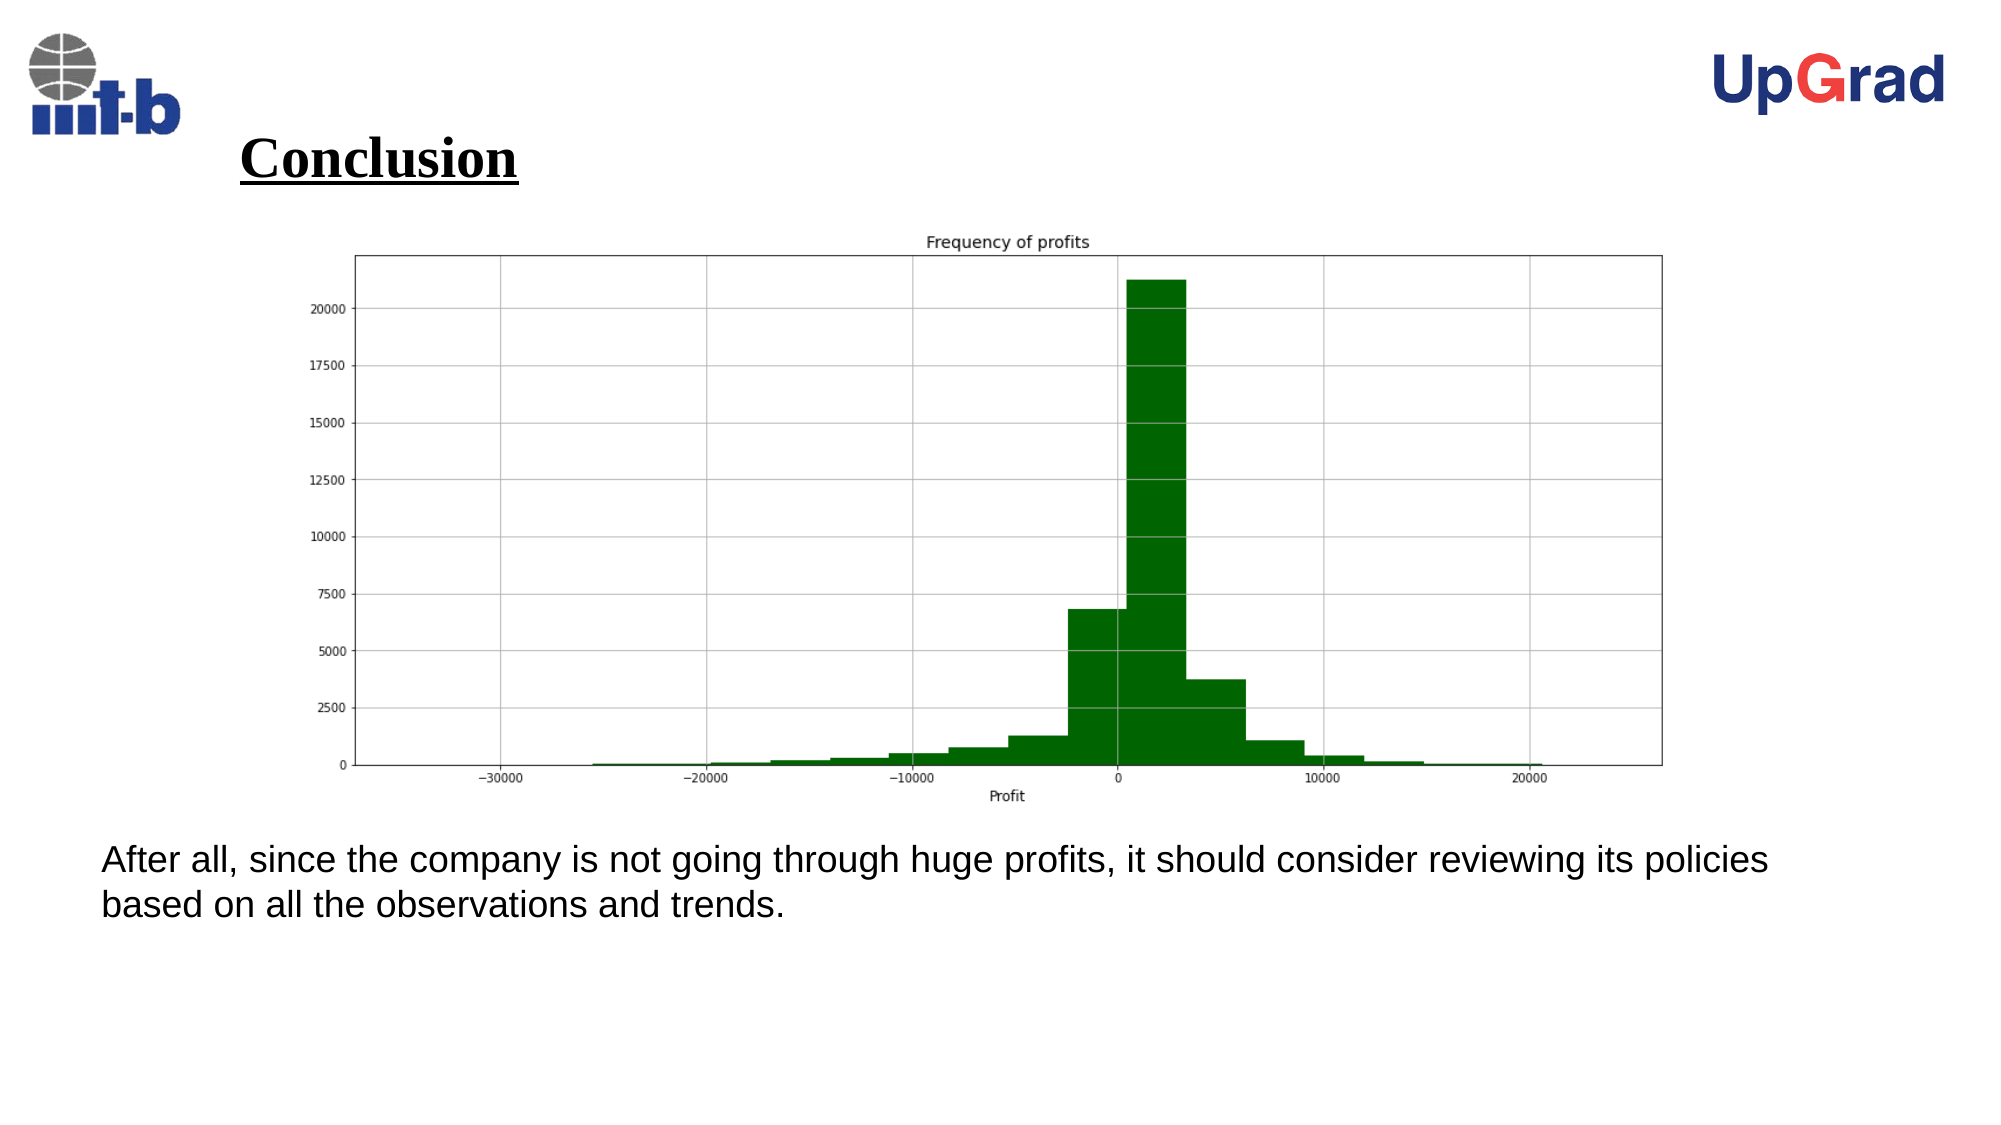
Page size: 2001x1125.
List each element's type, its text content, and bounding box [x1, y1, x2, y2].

picture [0, 29, 207, 162]
text_box After all, since the company is not going through huge profits, it should consider reviewing its policies based on all the observations and trends. [86, 827, 1887, 926]
picture [1714, 53, 1950, 115]
text_box Conclusion [204, 81, 1731, 221]
picture [301, 227, 1670, 813]
